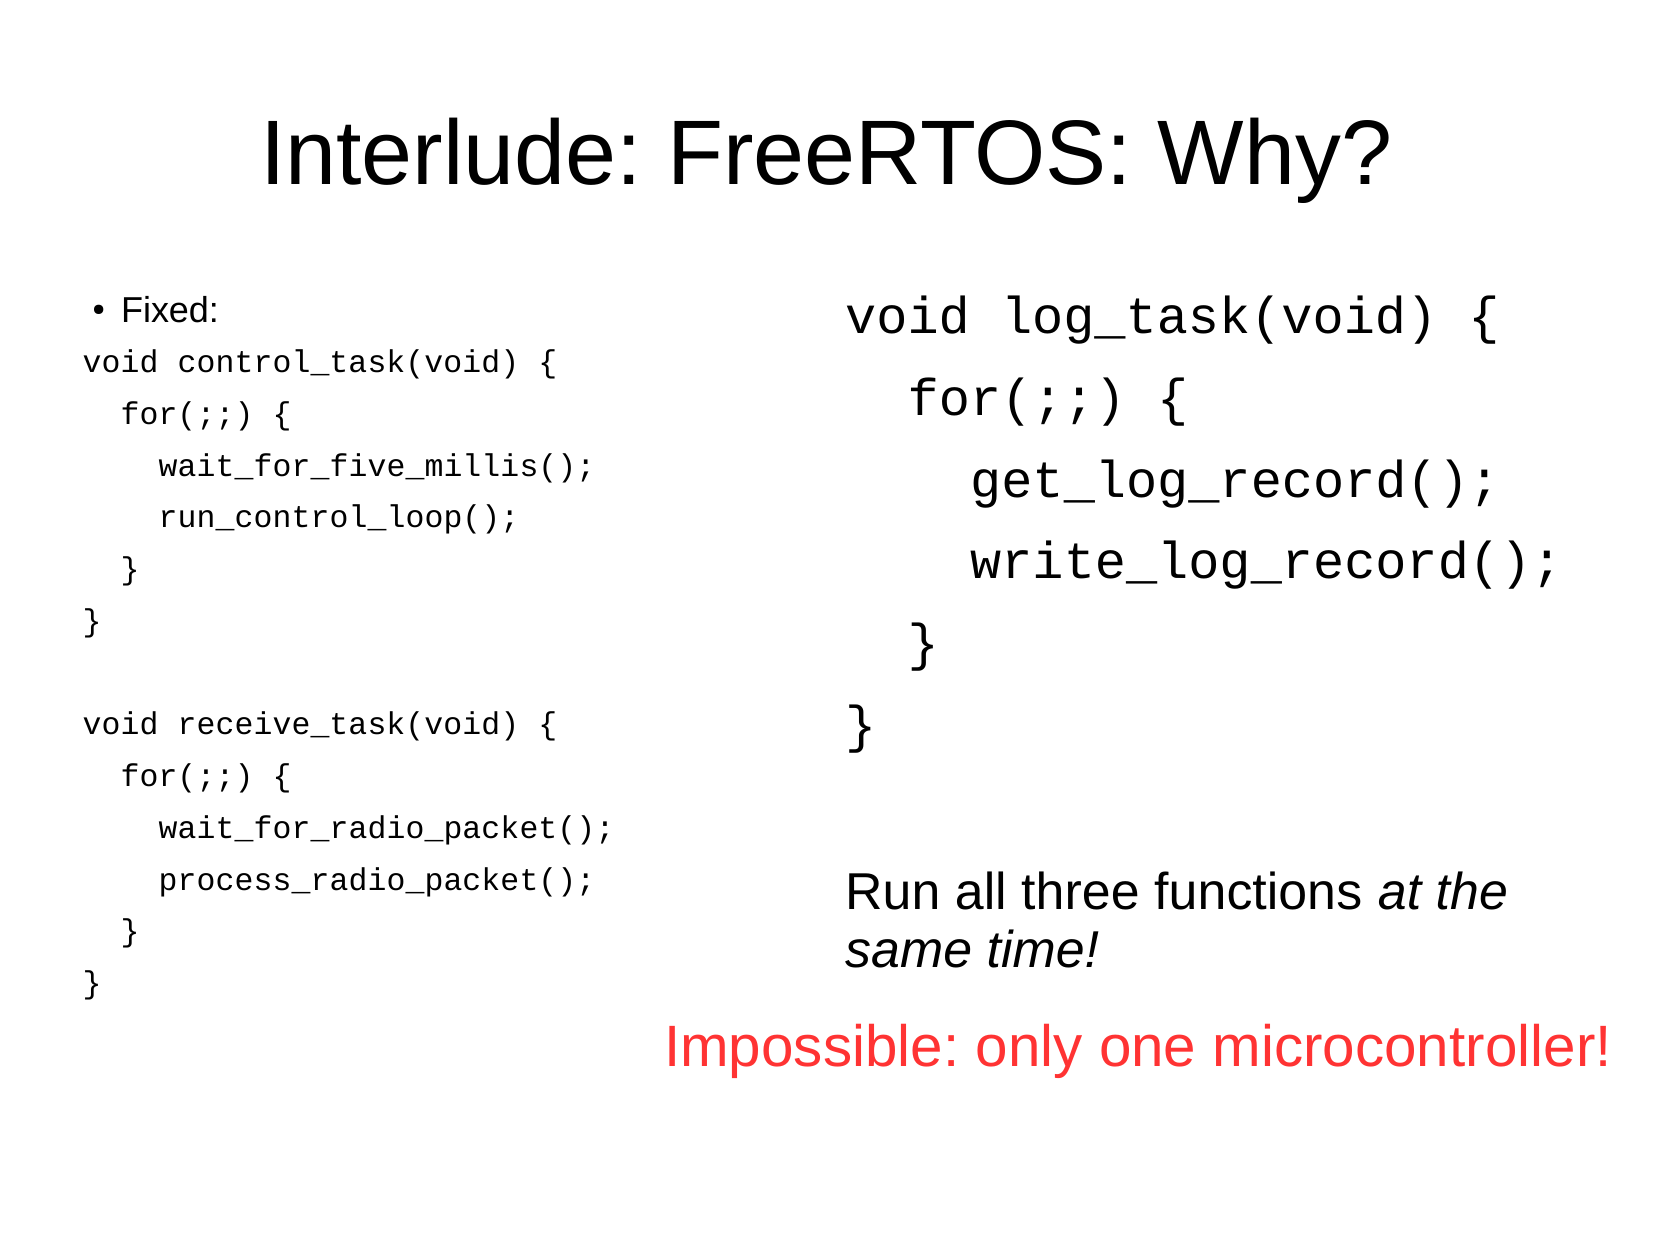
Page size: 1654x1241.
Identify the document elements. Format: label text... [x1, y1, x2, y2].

title Interlude: FreeRTOS: Why? [82, 49, 1571, 257]
list void log_task(void) { for(;;) { get_log_record(); write_log_record(); } } Run all three functions at the same time! [845, 290, 1572, 1006]
list Fixed: void control_task(void) { for(;;) { wait_for_five_millis(); run_control_loop(); } } void receive_task(void) { for(;;) { wait_for_radio_packet(); process_radio_packet(); } } [82, 290, 809, 1010]
text_box Impossible: only one microcontroller! [649, 1006, 1628, 1087]
